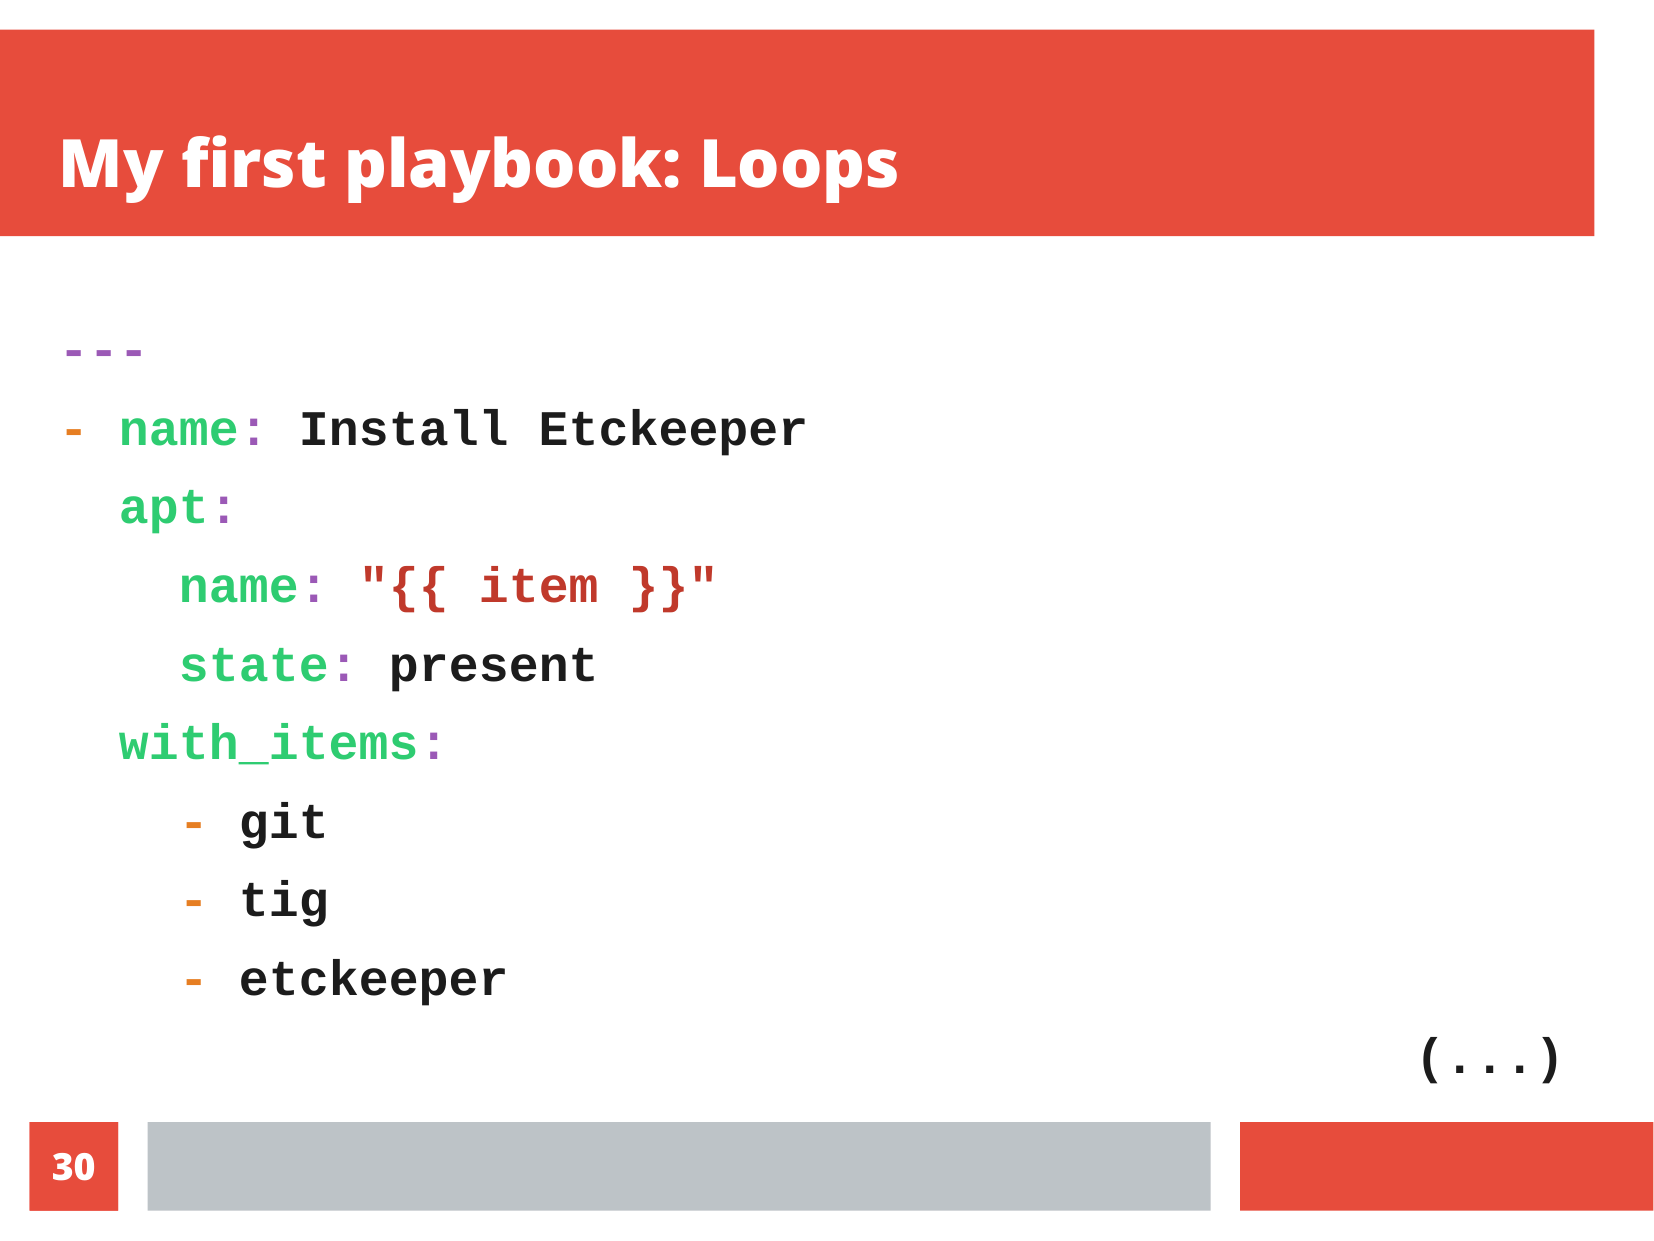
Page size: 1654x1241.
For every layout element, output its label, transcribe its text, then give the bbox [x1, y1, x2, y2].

title My first playbook: Loops [59, 59, 1595, 207]
list --- - name: Install Etckeeper apt: name: "{{ item }}" state: present with_items: - git - tig - etckeeper (...) [59, 324, 1565, 1093]
